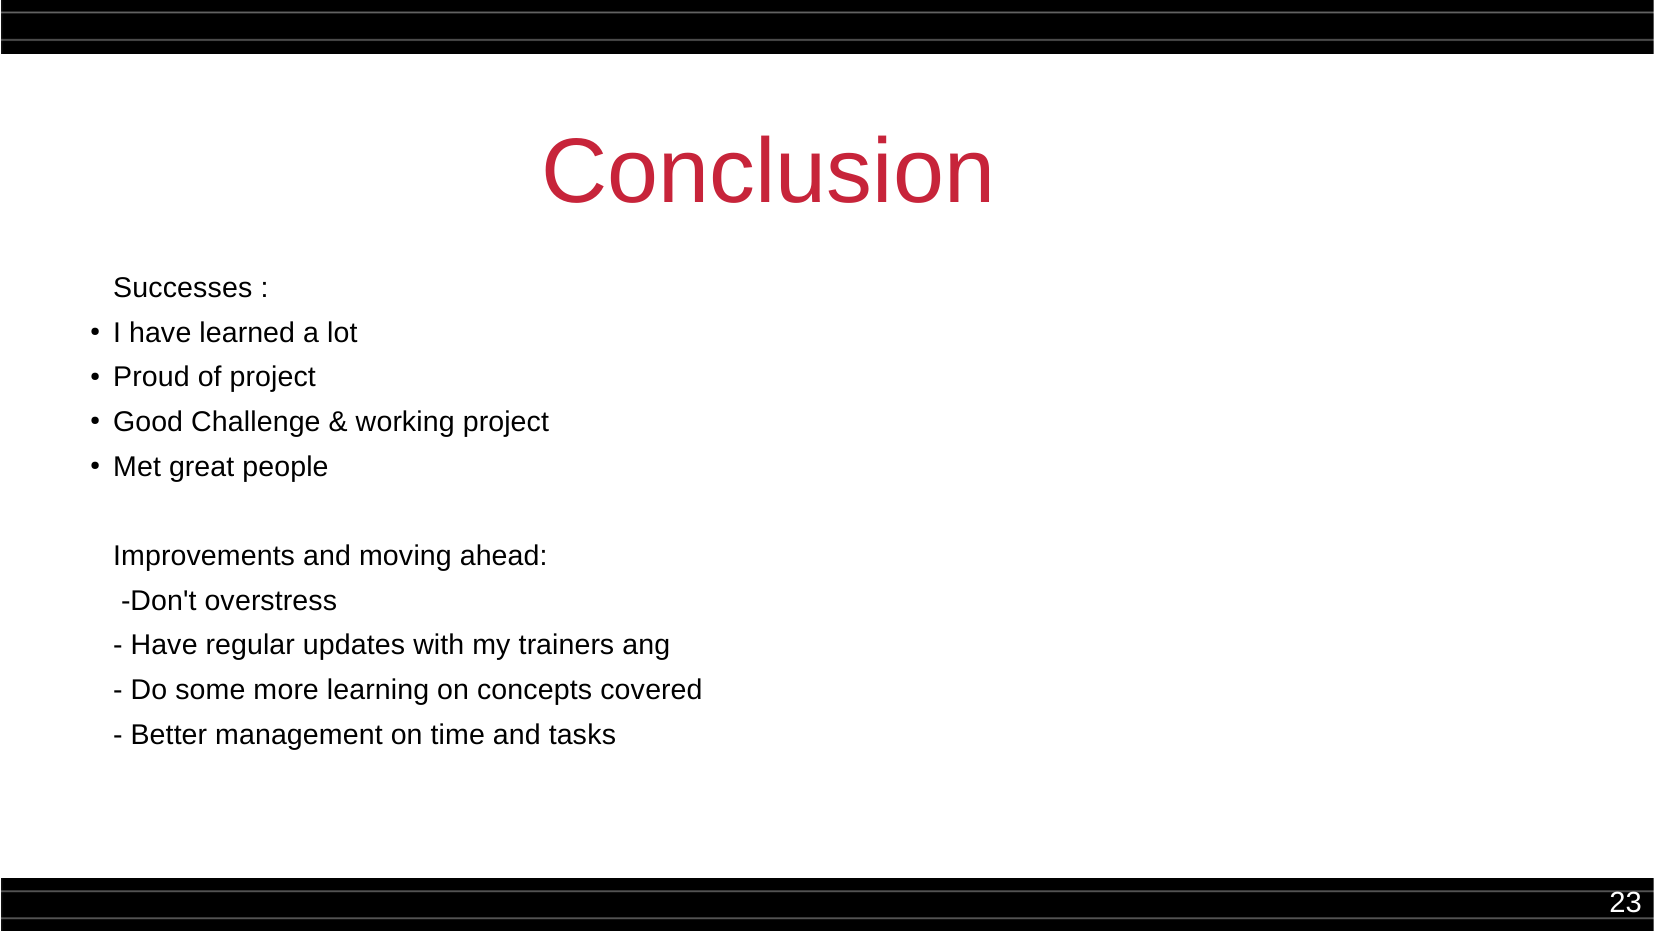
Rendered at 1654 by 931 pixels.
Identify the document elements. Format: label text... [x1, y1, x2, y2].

list Successes : I have learned a lot Proud of project Good Challenge & working project Met great people Improvements and moving ahead: -Don't overstress - Have regular updates with my trainers ang - Do some more learning on concepts covered - Better management on time and tasks [82, 271, 1571, 758]
picture [1, 0, 1654, 54]
title Conclusion [82, 92, 1571, 249]
picture [1, 878, 1654, 931]
